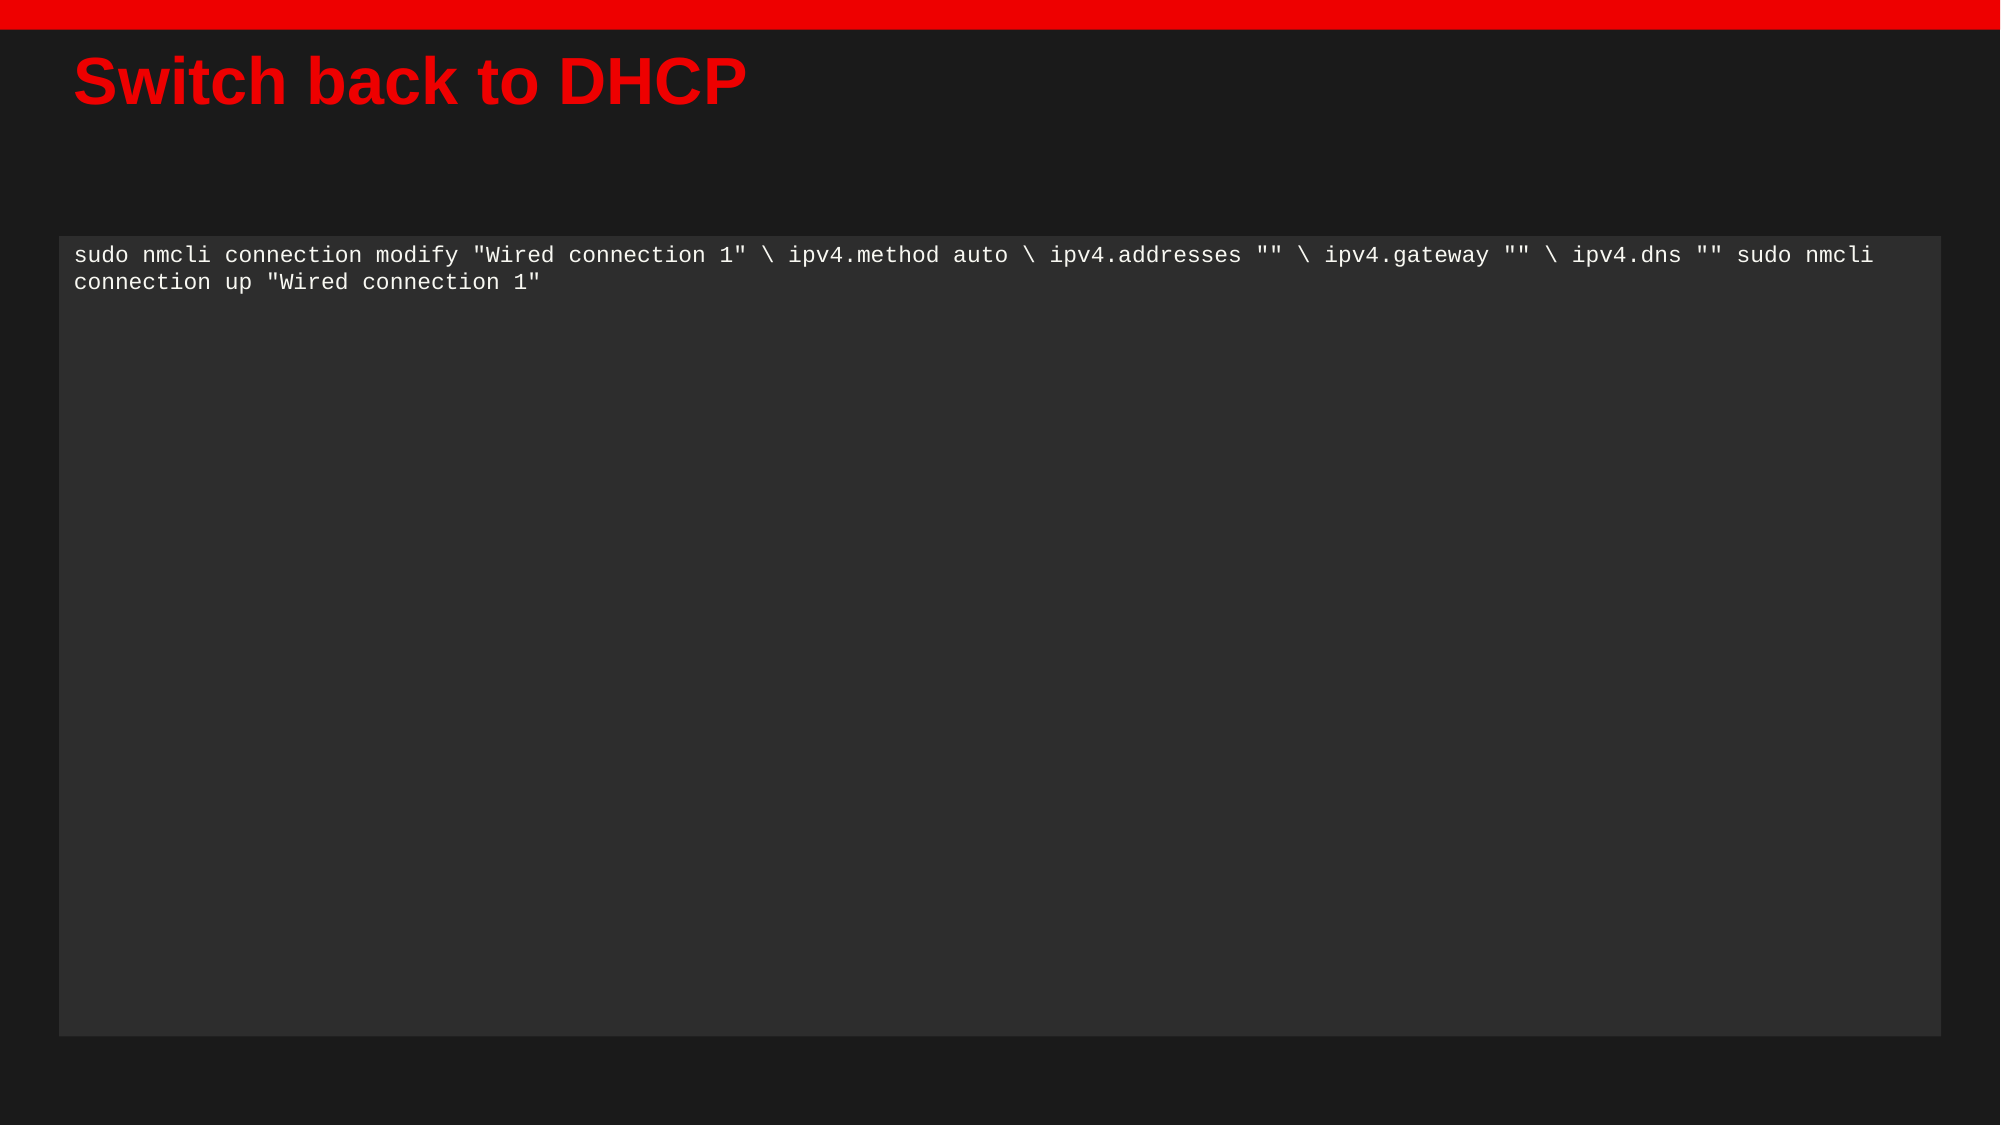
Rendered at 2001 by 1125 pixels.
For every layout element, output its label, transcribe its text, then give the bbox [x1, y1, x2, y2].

text_box [0, 0, 2001, 30]
text_box Switch back to DHCP [59, 36, 1942, 208]
text_box sudo nmcli connection modify "Wired connection 1" \ ipv4.method auto \ ipv4.addresses "" \ ipv4.gateway "" \ ipv4.dns "" sudo nmcli connection up "Wired connection 1" [59, 236, 1942, 1037]
